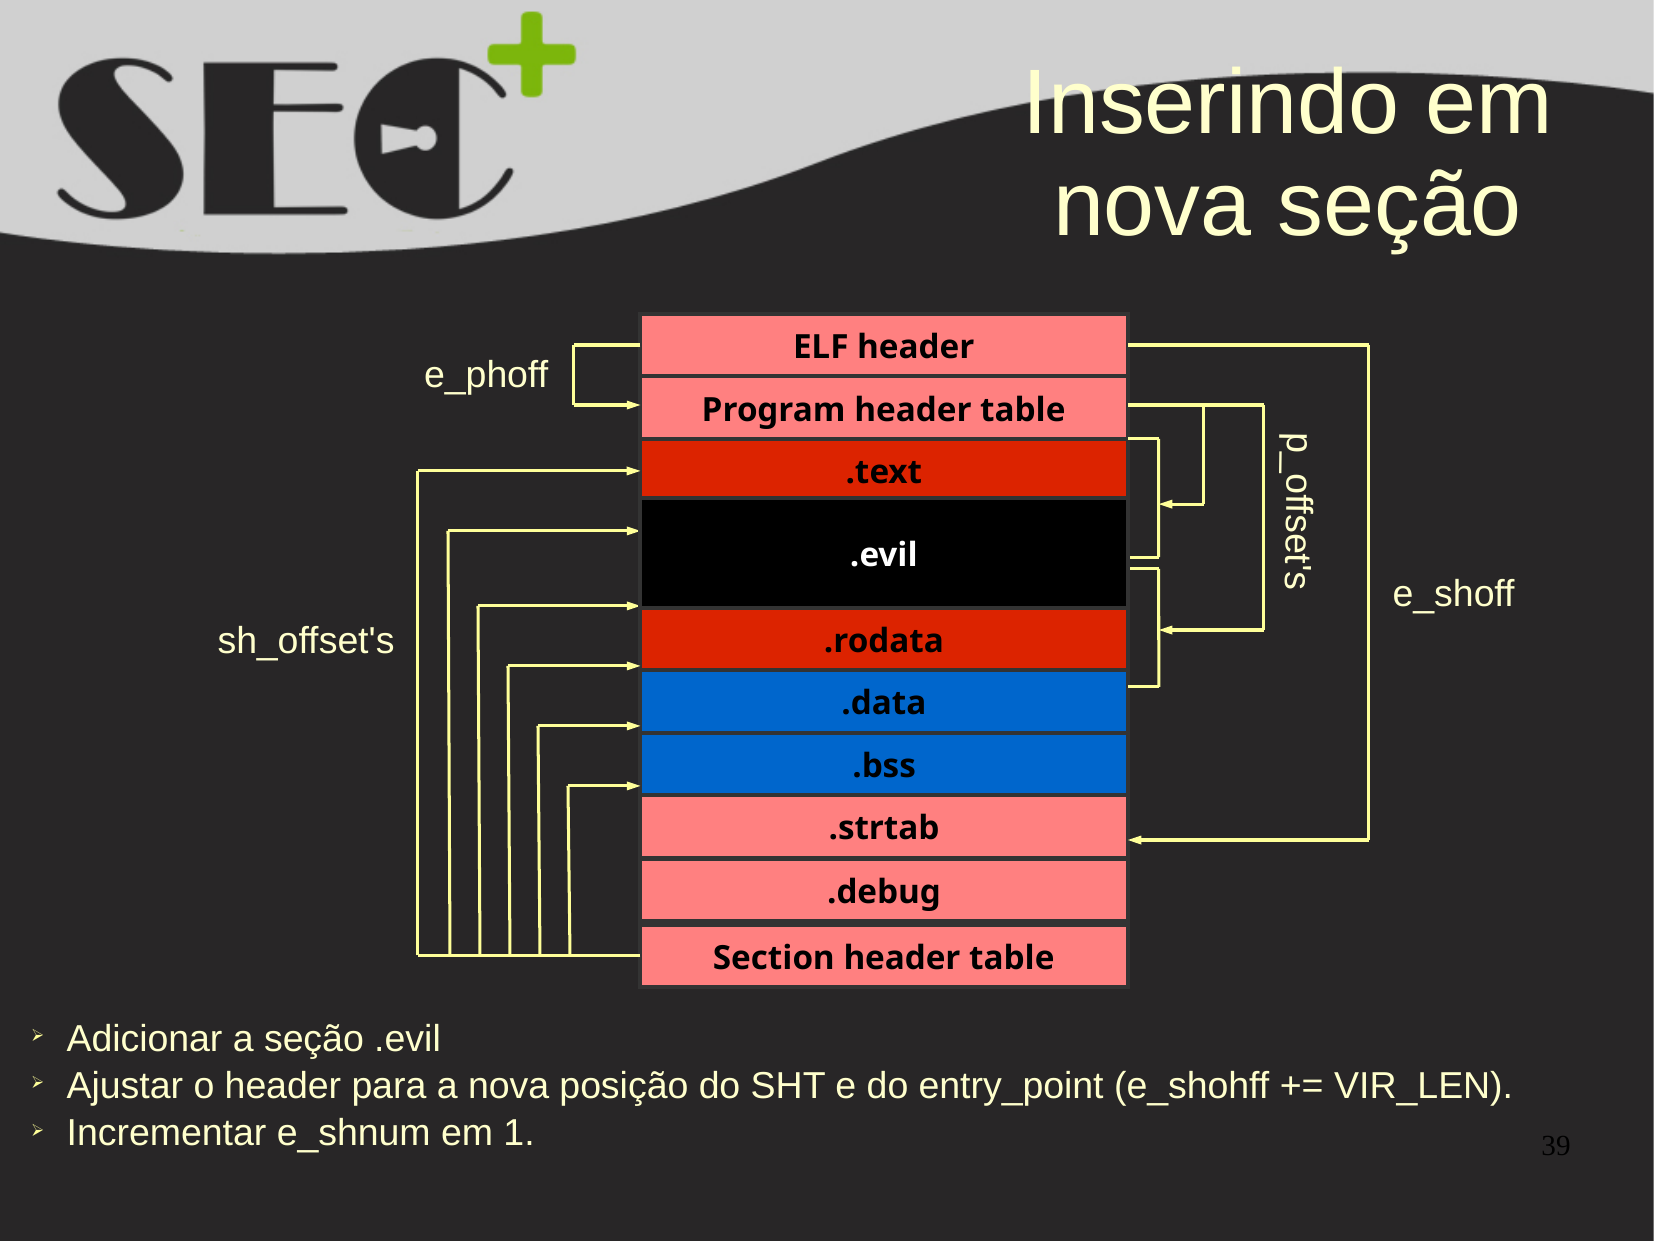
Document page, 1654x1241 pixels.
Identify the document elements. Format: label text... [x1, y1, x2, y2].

text_box Ajustar o header para a nova posição do SHT e do entry_point (e_shohff += VIR_LEN). [15, 1055, 1621, 1102]
text_box .data [640, 671, 1128, 732]
text_box ELF header [640, 313, 1128, 376]
text_box .bss [640, 732, 1128, 795]
text_box .evil [640, 498, 1128, 608]
text_box e_shoff [1376, 563, 1532, 624]
text_box Program header table [640, 376, 1128, 438]
text_box Incrementar e_shnum em 1. [15, 1102, 1636, 1163]
text_box .rodata [640, 608, 1128, 671]
text_box e_phoff [407, 345, 565, 405]
text_box p_offset's [1267, 415, 1331, 608]
picture [0, 0, 1654, 1241]
text_box Adicionar a seção .evil [15, 1008, 1636, 1068]
text_box .strtab [640, 795, 1128, 858]
text_box .debug [640, 858, 1128, 922]
text_box Section header table [640, 924, 1128, 988]
title Inserindo em nova seção [1005, 49, 1571, 257]
text_box .text [640, 438, 1128, 498]
text_box sh_offset's [201, 610, 412, 671]
